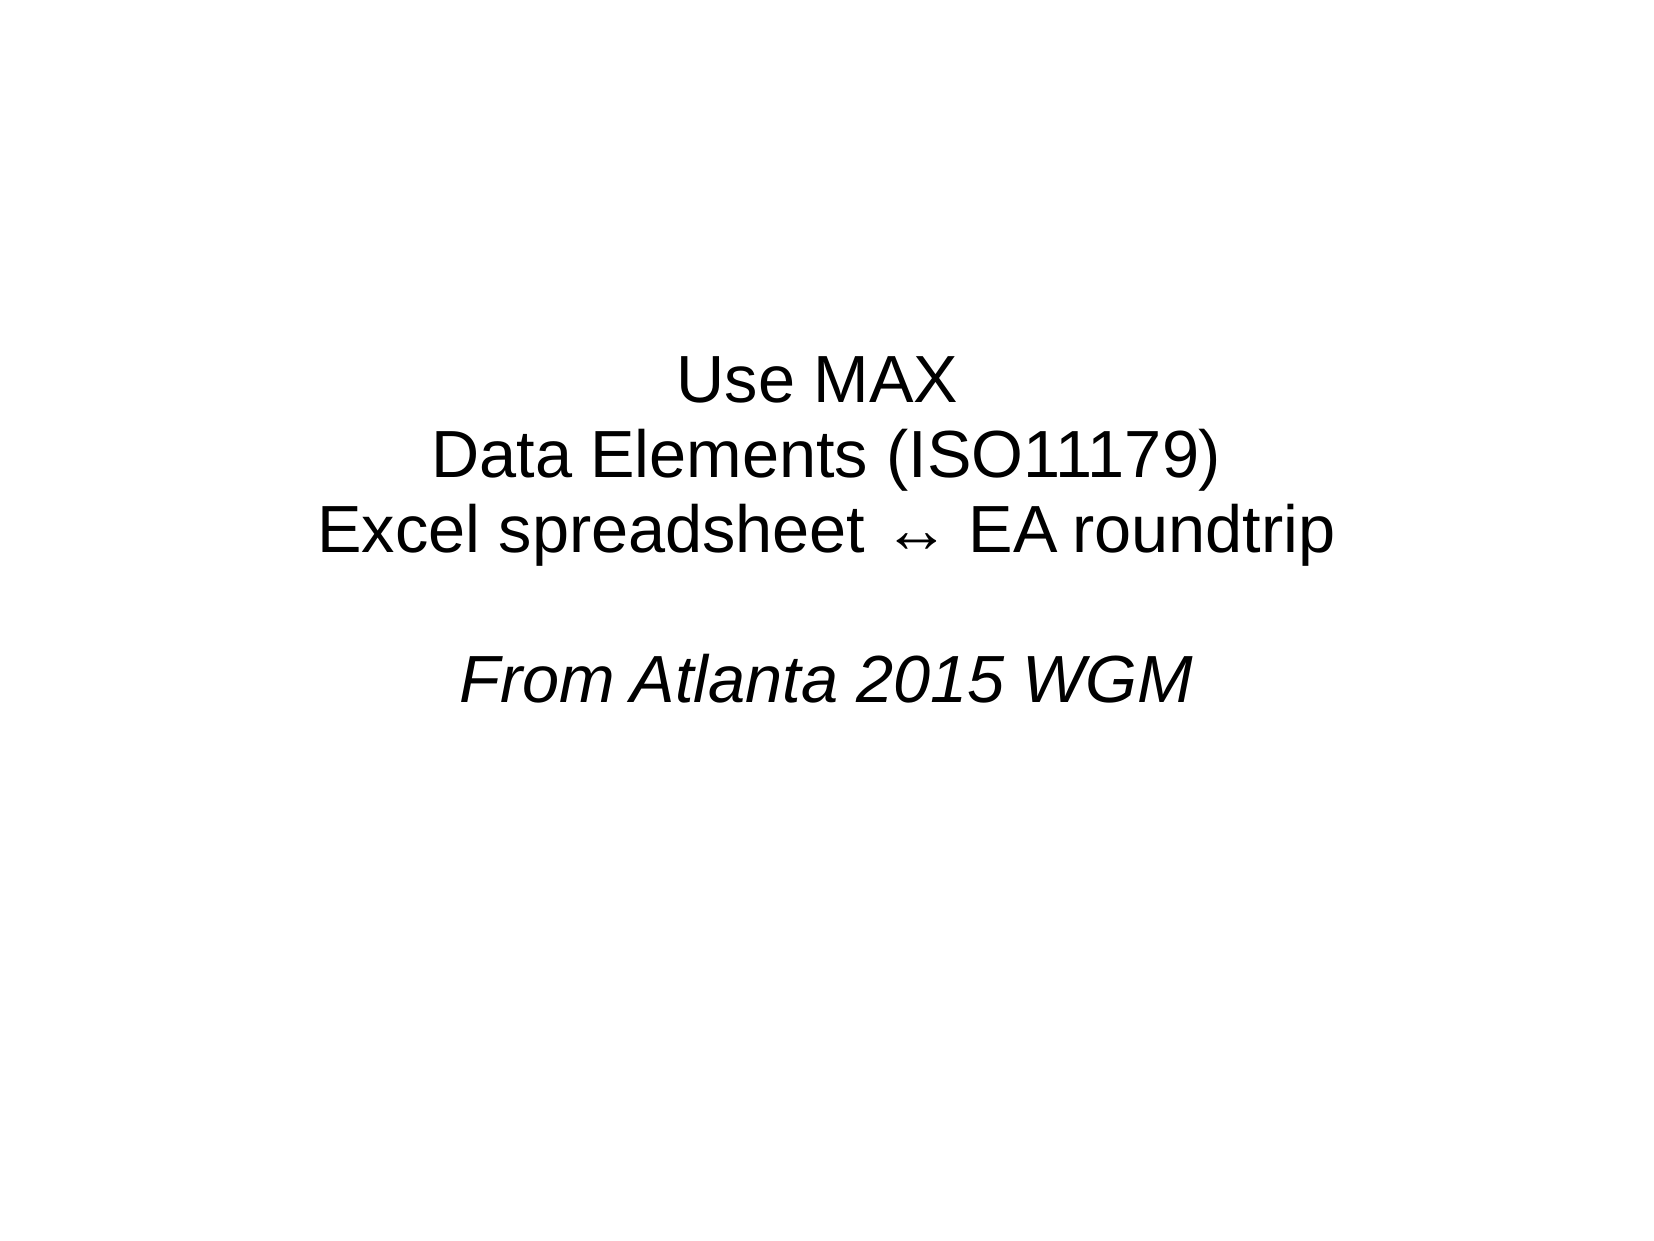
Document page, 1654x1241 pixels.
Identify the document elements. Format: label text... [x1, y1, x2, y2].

subtitle Use MAX Data Elements (ISO11179) Excel spreadsheet ↔ EA roundtrip From Atlanta 2015 WGM [82, 49, 1571, 1010]
